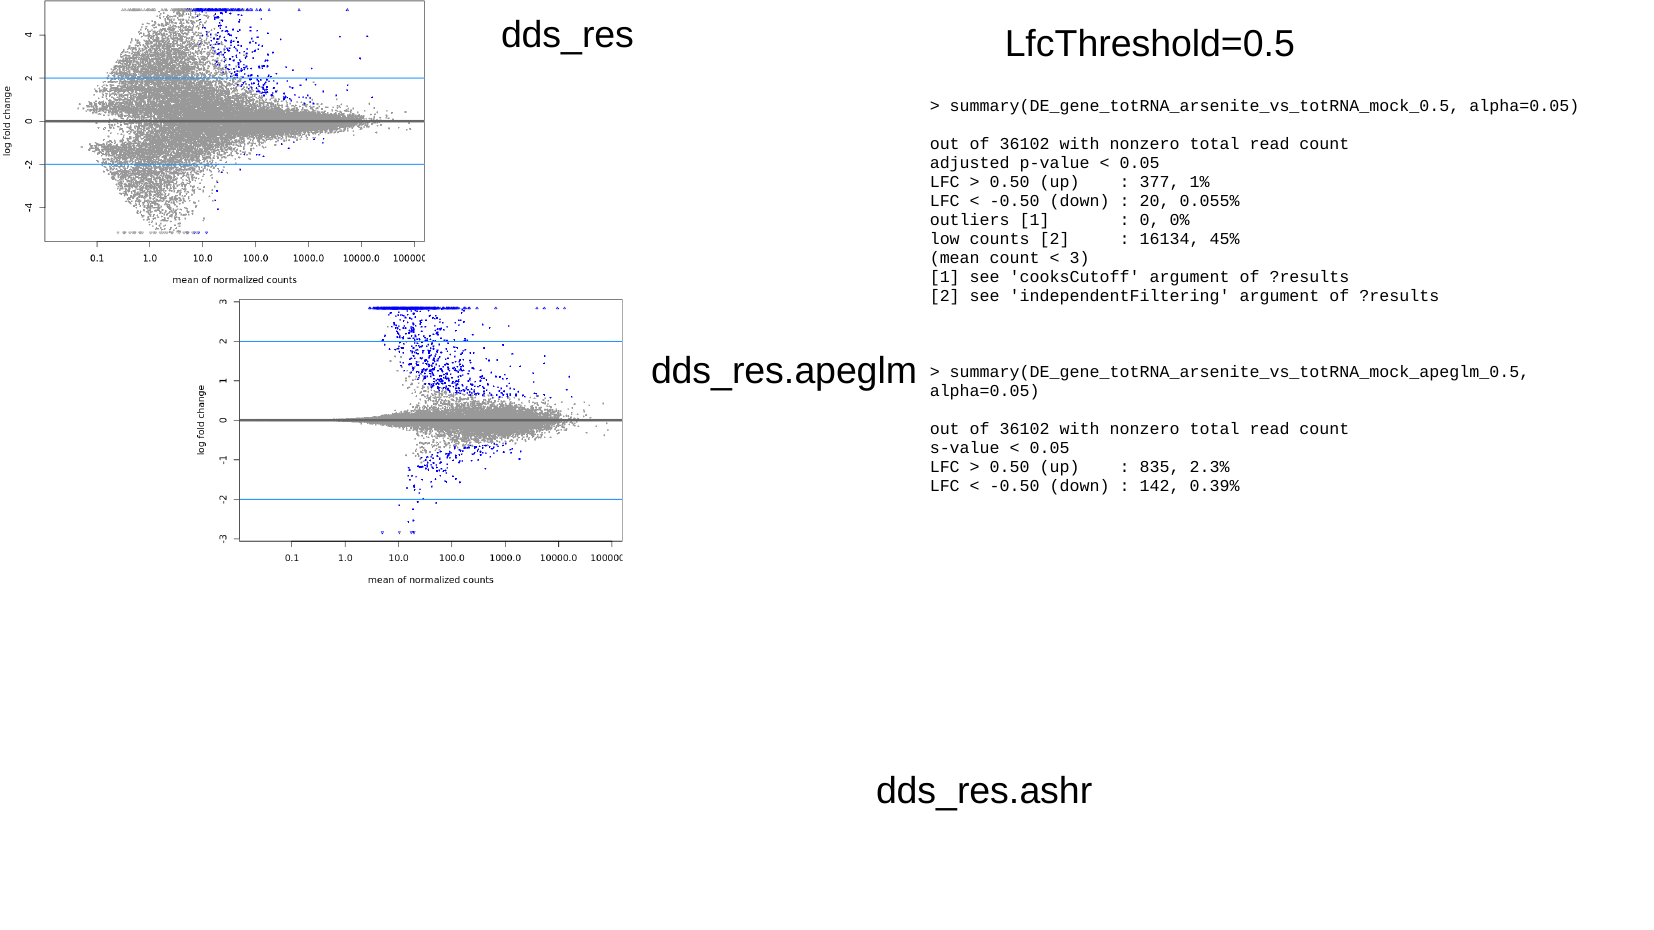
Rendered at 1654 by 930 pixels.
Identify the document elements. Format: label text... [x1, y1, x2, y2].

text_box dds_res dds_res.apeglm dds_res.ashr [486, 6, 1117, 861]
picture [0, 0, 425, 286]
picture [194, 297, 623, 586]
text_box > summary(DE_gene_totRNA_arsenite_vs_totRNA_mock_0.5, alpha=0.05) out of 36102 with nonzero total read count adjusted p-value < 0.05 LFC > 0.50 (up) : 377, 1% LFC < -0.50 (down) : 20, 0.055% outliers [1] : 0, 0% low counts [2] : 16134, 45% (mean count < 3) [1] see 'cooksCutoff' argument of ?results [2] see 'independentFiltering' argument of ?results > summary(DE_gene_totRNA_arsenite_vs_totRNA_mock_apeglm_0.5, alpha=0.05) out of 36102 with nonzero total read count s-value < 0.05 LFC > 0.50 (up) : 835, 2.3% LFC < -0.50 (down) : 142, 0.39% [915, 90, 1651, 736]
text_box LfcThreshold=0.5 [990, 15, 1501, 72]
